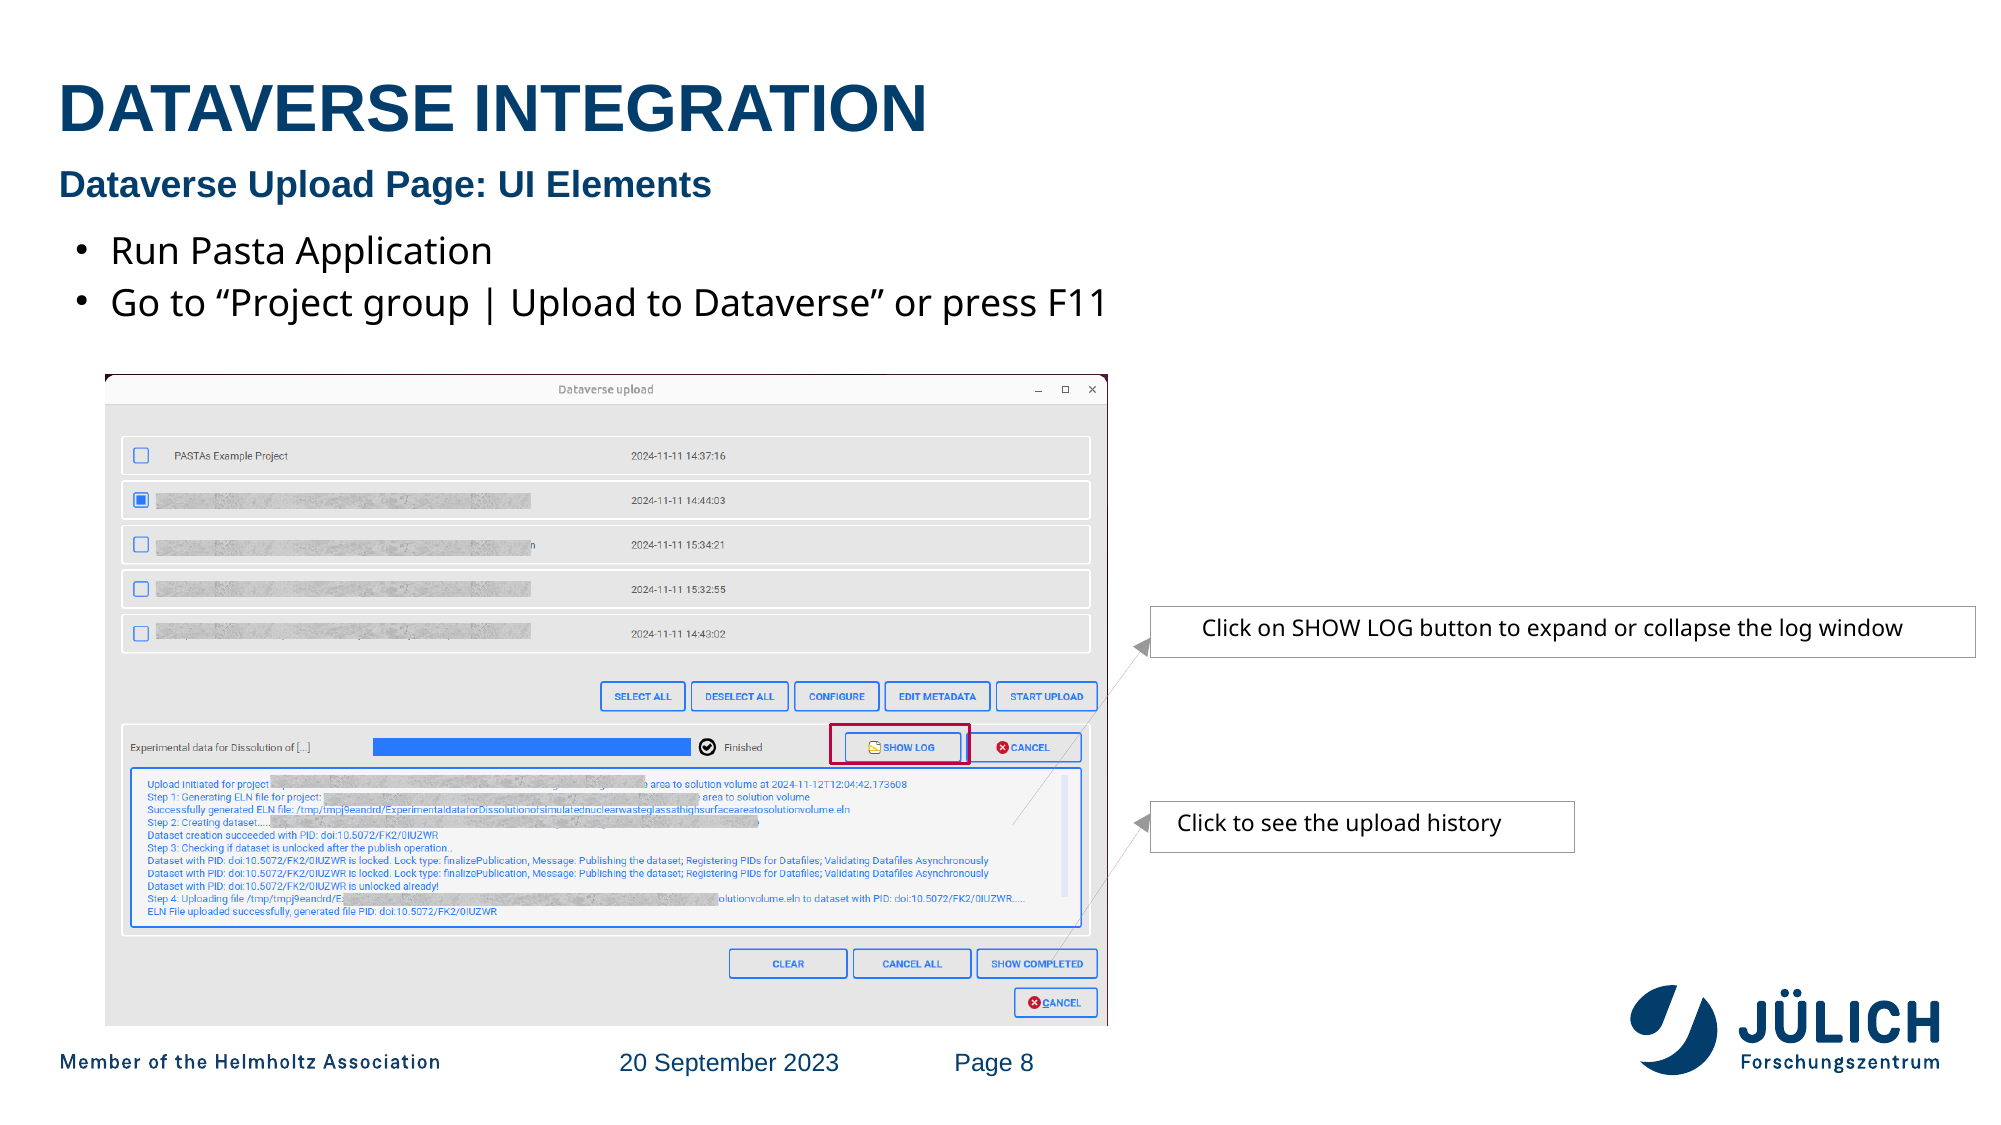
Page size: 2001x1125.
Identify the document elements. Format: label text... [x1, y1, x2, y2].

slide_number Page <number> [954, 1046, 1073, 1084]
text_box [155, 493, 531, 509]
title Dataverse integration [59, 53, 1938, 238]
list Dataverse Upload Page: UI Elements [58, 154, 1937, 238]
text_box [323, 793, 699, 806]
text_box Run Pasta Application Go to “Project group | Upload to Dataverse” or press F11 [75, 224, 1876, 430]
text_box [343, 893, 719, 906]
text_box [270, 815, 758, 828]
text_box Click on SHOW LOG button to expand or collapse the log window [1201, 612, 1923, 676]
text_box Click to see the upload history [1177, 807, 1548, 870]
text_box [155, 540, 531, 556]
text_box [155, 623, 531, 639]
text_box [270, 775, 646, 788]
text_box [155, 581, 531, 597]
slide_number 20 September 2023 [619, 1046, 882, 1084]
picture [105, 374, 1108, 1026]
